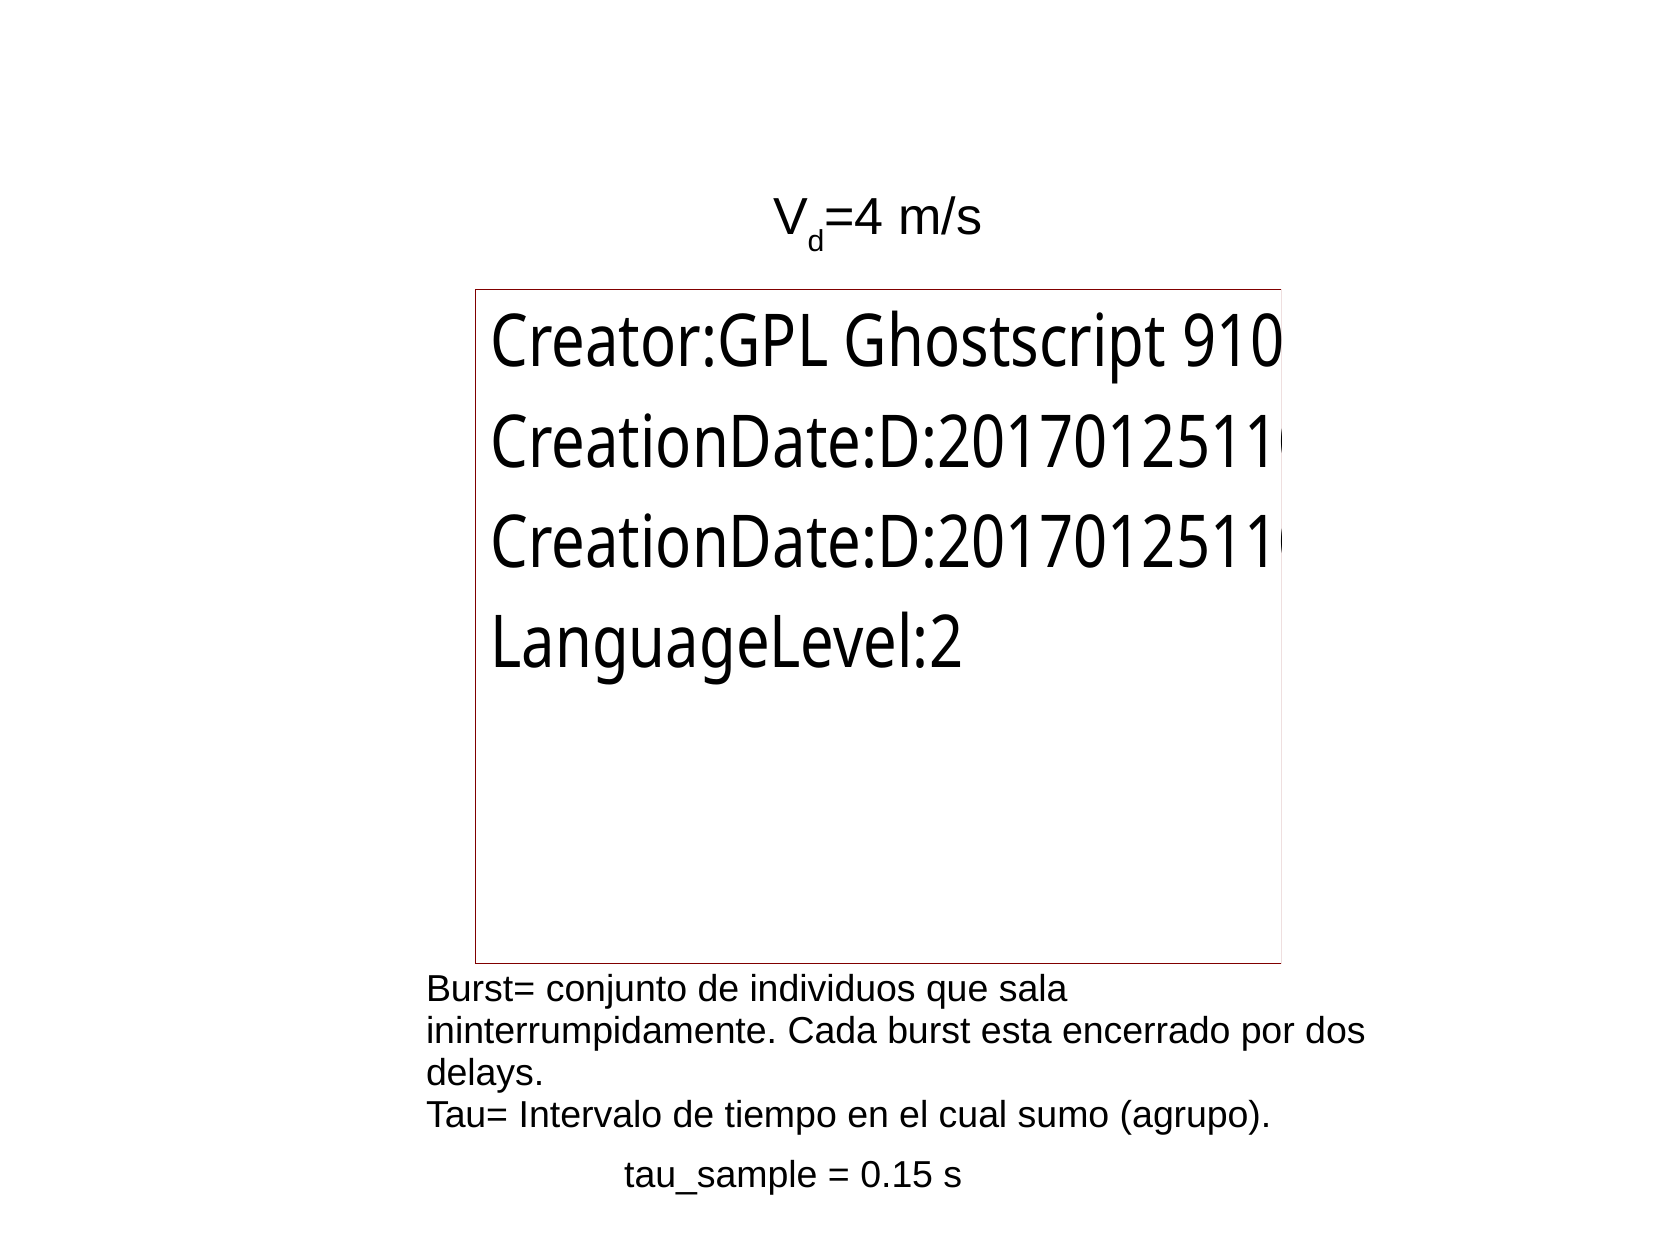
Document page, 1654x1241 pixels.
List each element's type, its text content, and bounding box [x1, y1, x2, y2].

text_box Vd=4 m/s [758, 180, 1006, 266]
text_box tau_sample = 0.15 s [609, 1146, 1015, 1204]
text_box Burst= conjunto de individuos que sala ininterrumpidamente. Cada burst esta encerrado por dos delays. Tau= Intervalo de tiempo en el cual sumo (agrupo). [411, 960, 1417, 1144]
picture [471, 285, 1282, 960]
